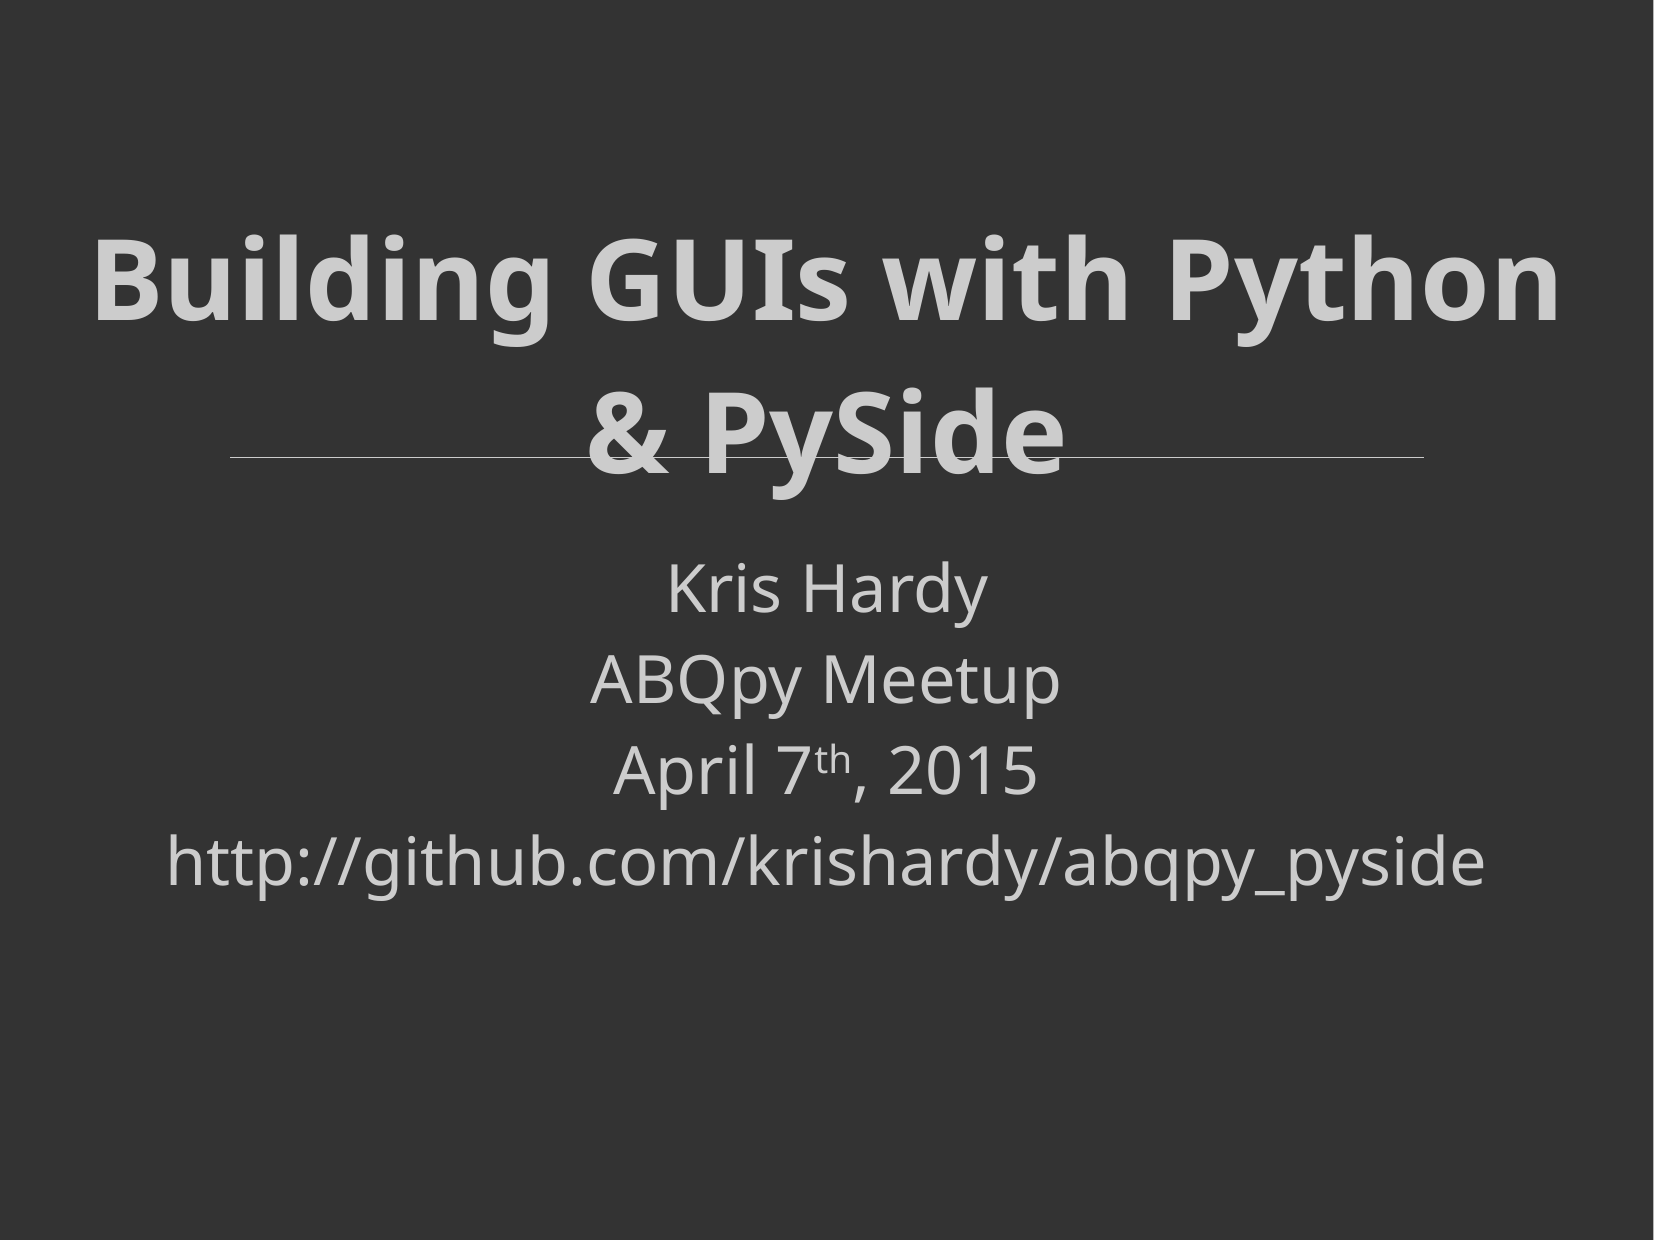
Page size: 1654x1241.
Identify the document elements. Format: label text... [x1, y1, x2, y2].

subtitle Kris Hardy ABQpy Meetup April 7th, 2015 http://github.com/krishardy/abqpy_pyside [82, 496, 1571, 951]
title Building GUIs with Python & PySide [82, 222, 1571, 485]
